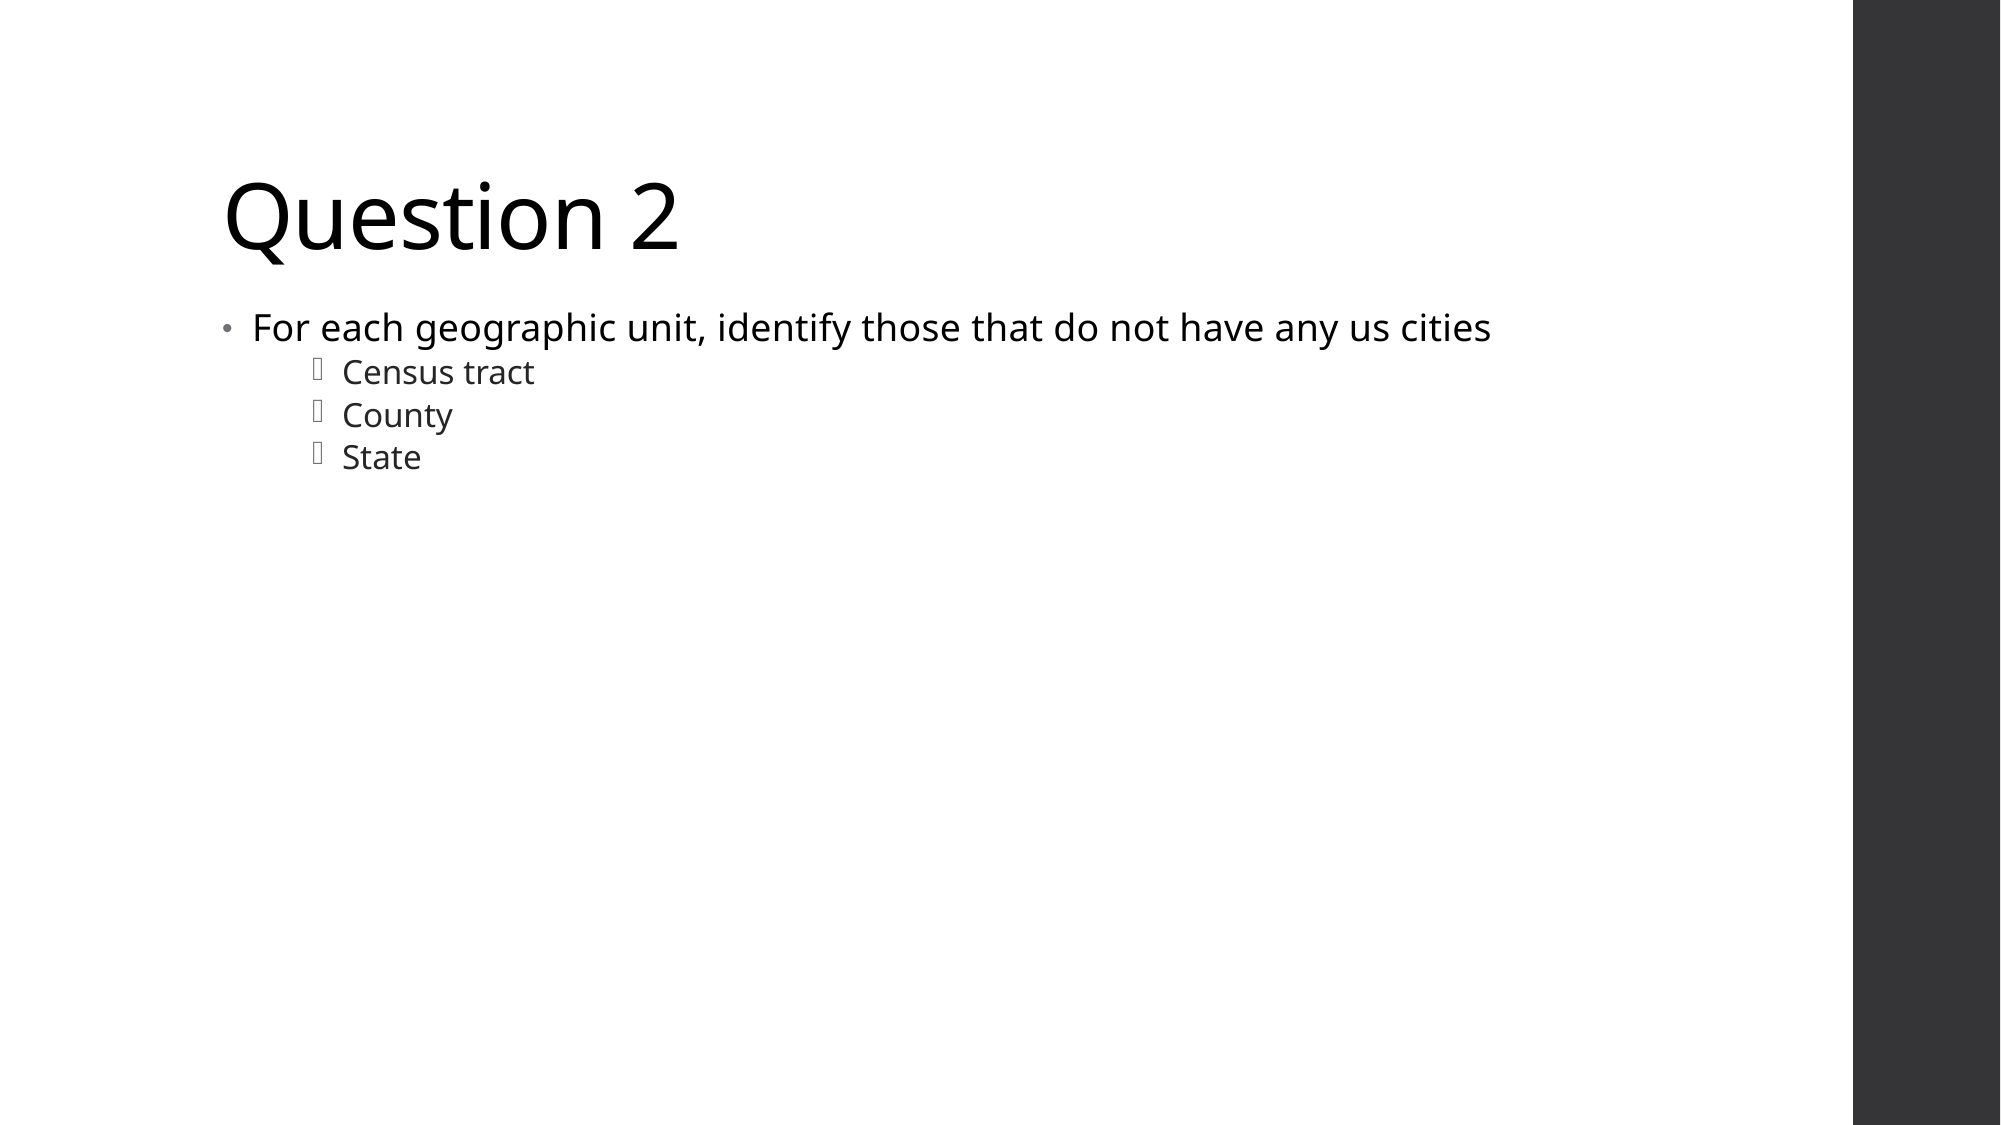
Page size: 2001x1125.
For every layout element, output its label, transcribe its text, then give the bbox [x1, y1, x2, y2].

title Question 2 [206, 60, 1797, 278]
list For each geographic unit, identify those that do not have any us cities Census tract County State [206, 299, 1617, 1014]
